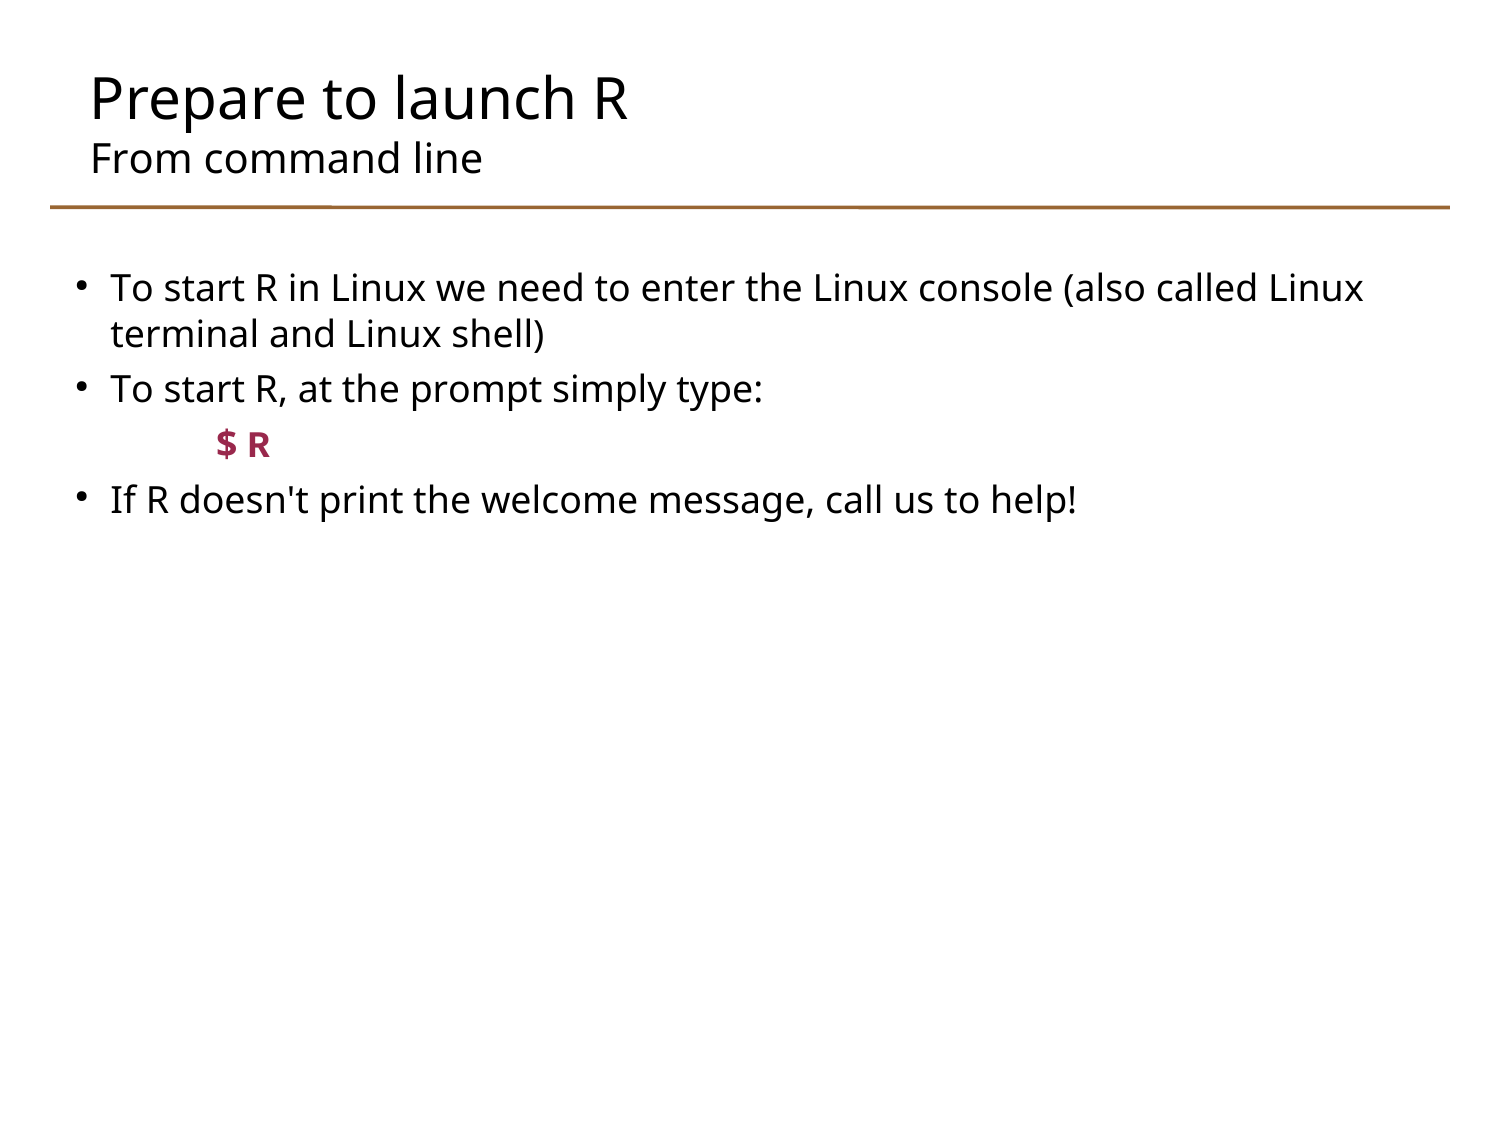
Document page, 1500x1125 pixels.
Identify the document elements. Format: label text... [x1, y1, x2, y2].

text_box Prepare to launch R From command line [75, 26, 1425, 215]
list To start R in Linux we need to enter the Linux console (also called Linux terminal and Linux shell) To start R, at the prompt simply type: $ R If R doesn't print the welcome message, call us to help! [75, 263, 1422, 1006]
